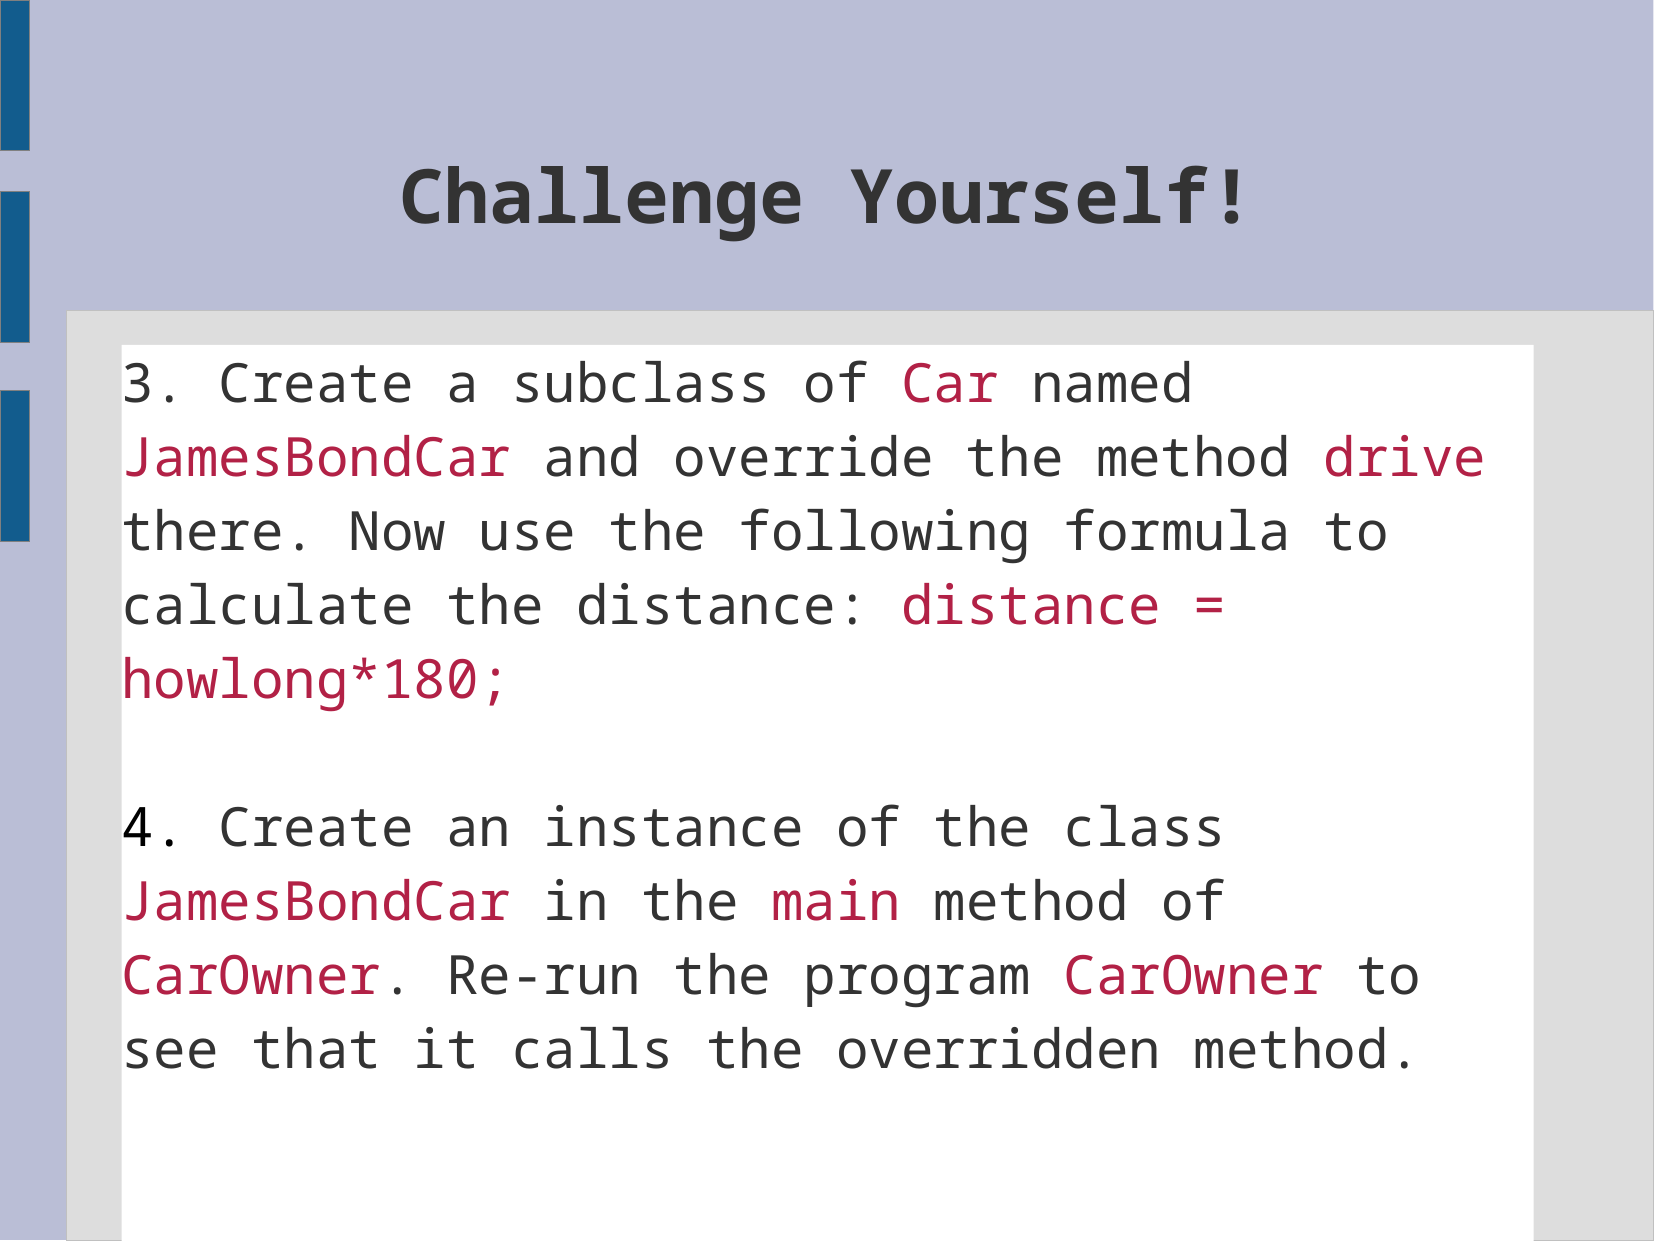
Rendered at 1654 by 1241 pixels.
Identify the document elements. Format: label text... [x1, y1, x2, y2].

title Challenge Yourself! [121, 91, 1534, 299]
list 3. Create a subclass of Car named JamesBondCar and override the method drive there. Now use the following formula to calculate the distance: distance = howlong*180; 4. Create an instance of the class JamesBondCar in the main method of CarOwner. Re-run the program CarOwner to see that it calls the overridden method. [121, 344, 1534, 1127]
